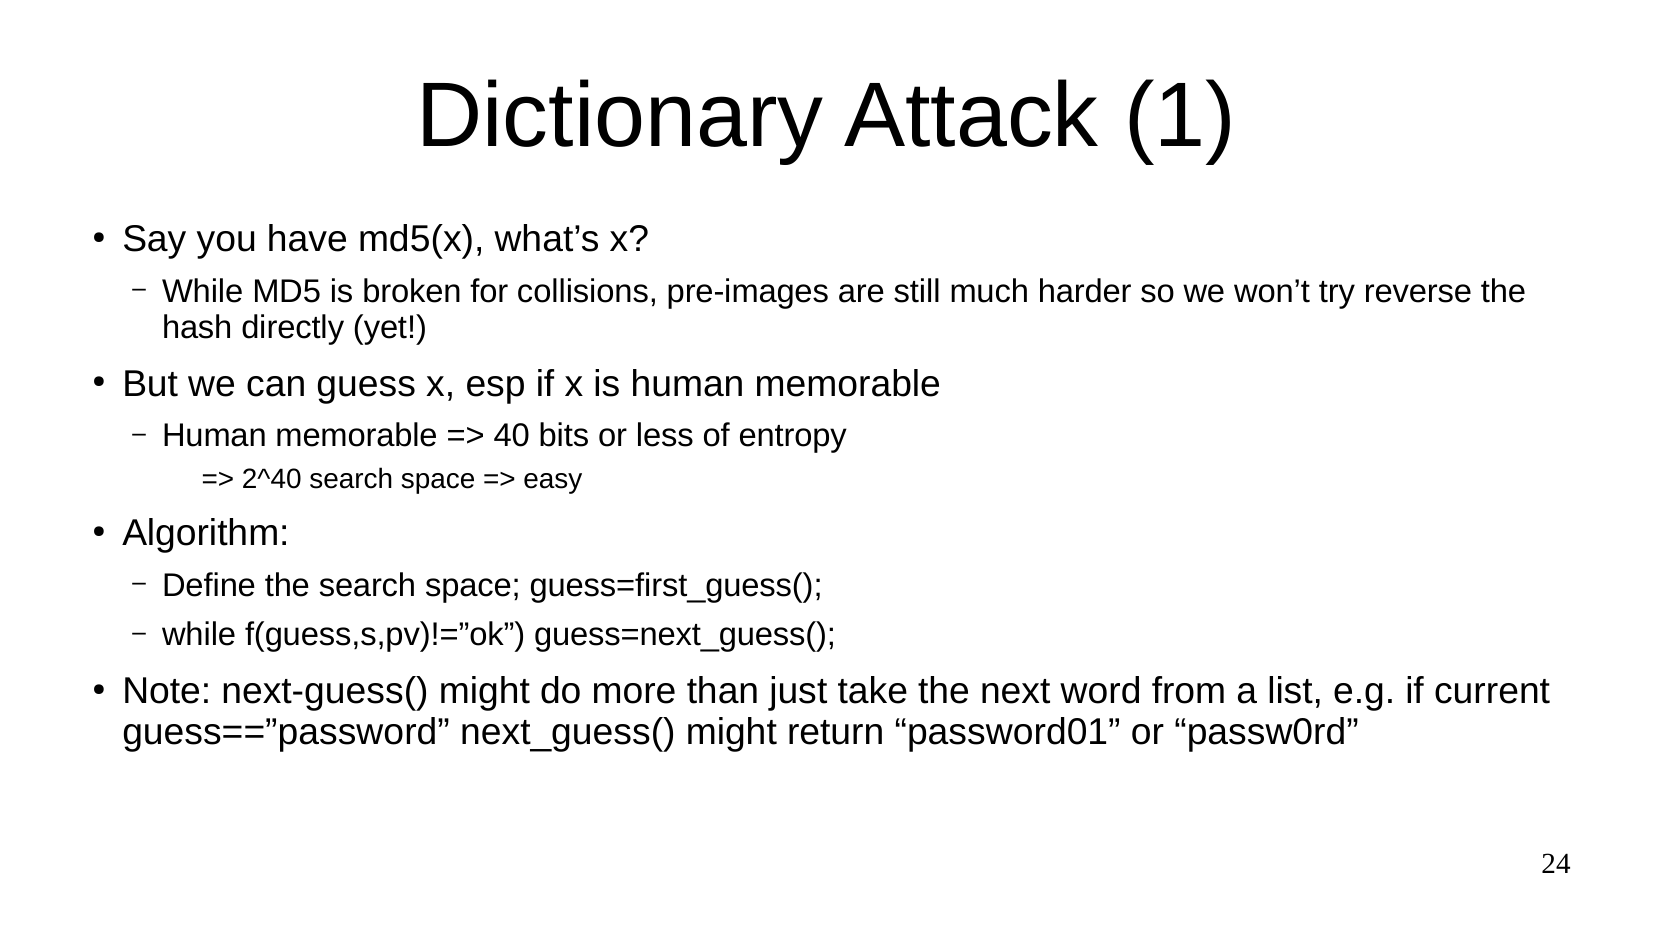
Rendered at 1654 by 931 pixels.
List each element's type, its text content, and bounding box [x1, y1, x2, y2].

list Say you have md5(x), what’s x? While MD5 is broken for collisions, pre-images are still much harder so we won’t try reverse the hash directly (yet!) But we can guess x, esp if x is human memorable Human memorable => 40 bits or less of entropy => 2^40 search space => easy Algorithm: Define the search space; guess=first_guess(); while f(guess,s,pv)!=”ok”) guess=next_guess(); Note: next-guess() might do more than just take the next word from a list, e.g. if current guess==”password” next_guess() might return “password01” or “passw0rd” [82, 217, 1571, 758]
title Dictionary Attack (1) [82, 37, 1571, 193]
